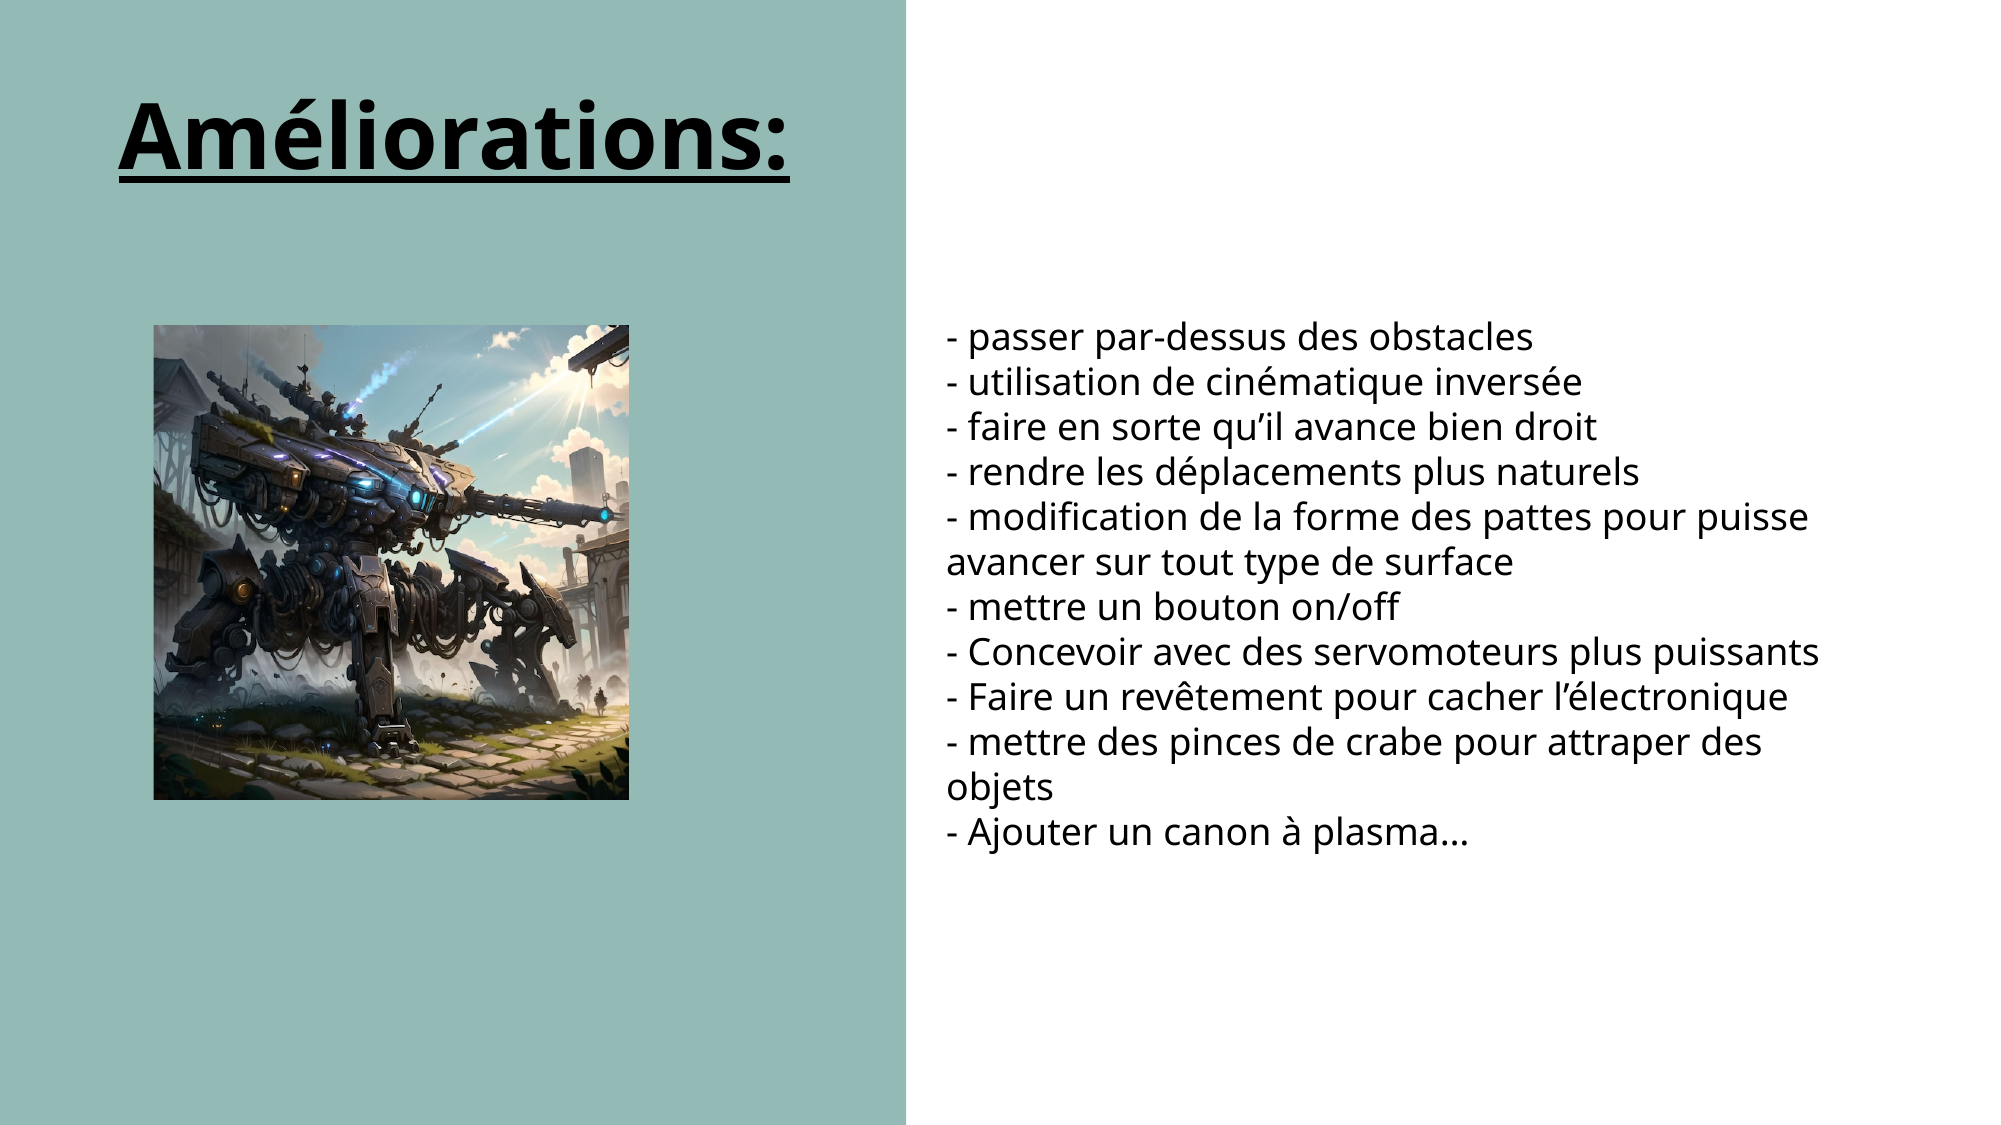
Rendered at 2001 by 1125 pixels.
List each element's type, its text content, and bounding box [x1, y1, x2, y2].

title Améliorations: [103, 30, 840, 249]
picture [0, 0, 907, 1125]
text_box - passer par-dessus des obstacles - utilisation de cinématique inversée - faire en sorte qu’il avance bien droit - rendre les déplacements plus naturels - modification de la forme des pattes pour puisse avancer sur tout type de surface - mettre un bouton on/off - Concevoir avec des servomoteurs plus puissants - Faire un revêtement pour cacher l’électronique - mettre des pinces de crabe pour attraper des objets - Ajouter un canon à plasma… [930, 305, 1893, 820]
